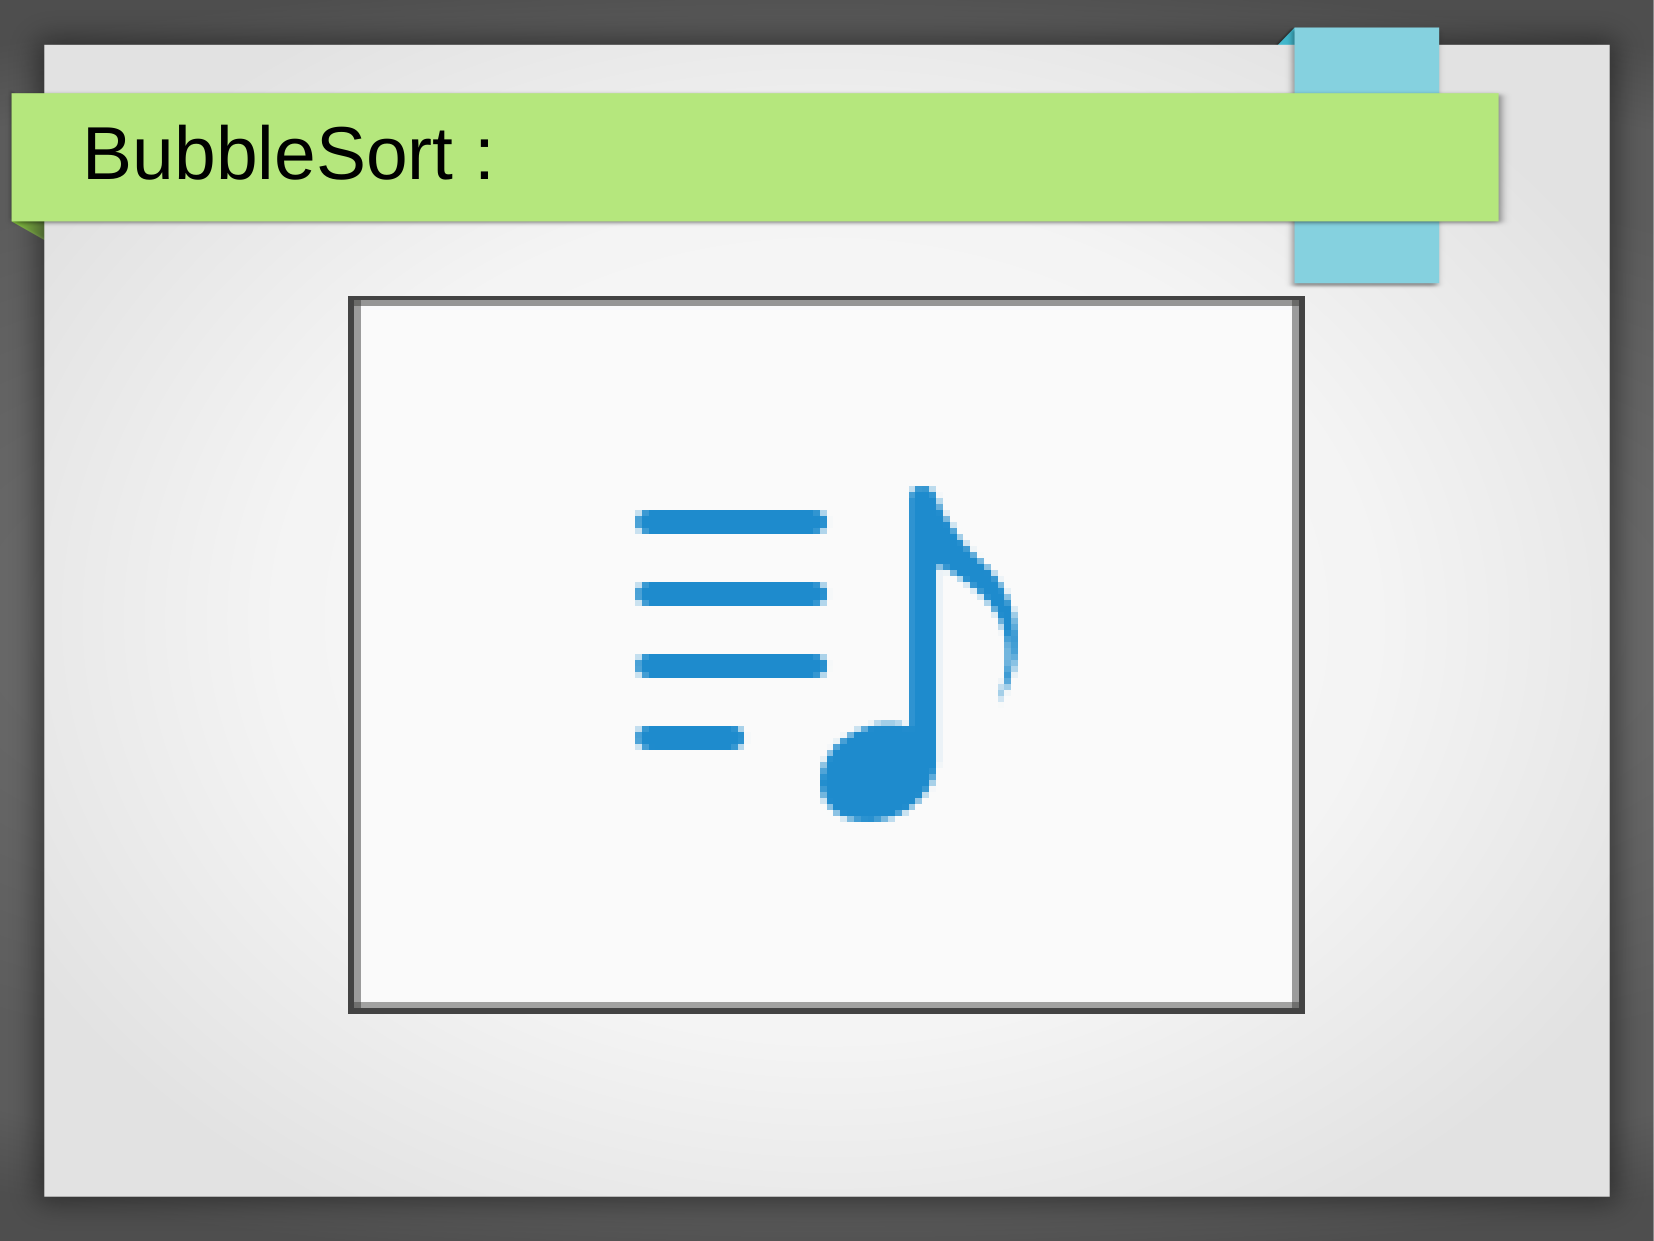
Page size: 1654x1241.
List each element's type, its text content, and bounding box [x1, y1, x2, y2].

picture [0, 0, 1654, 1241]
title BubbleSort : [82, 94, 1264, 213]
text_box [347, 295, 1307, 1015]
